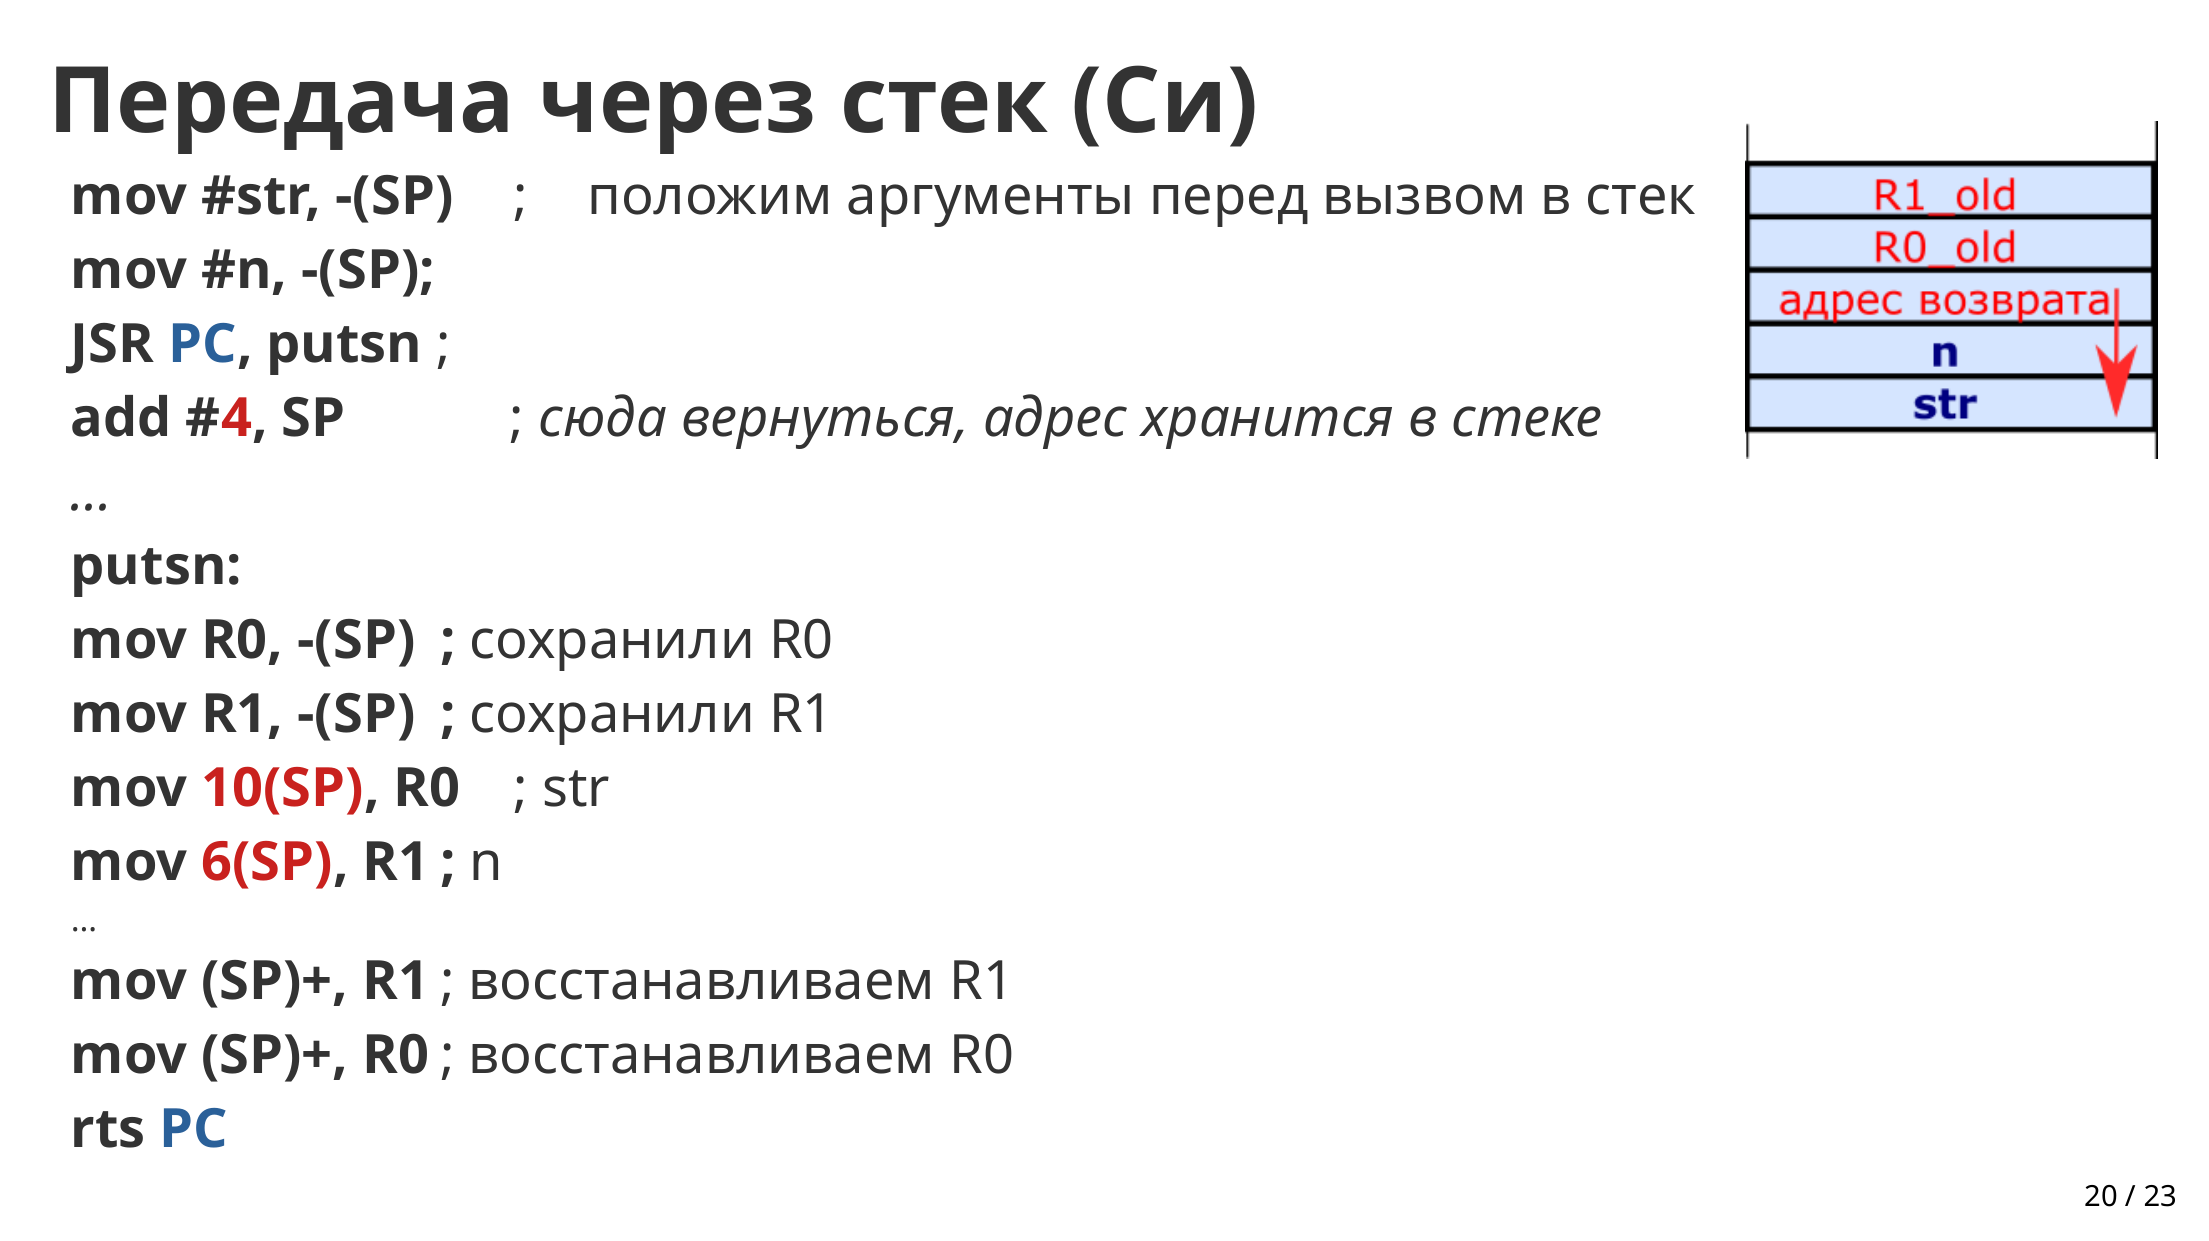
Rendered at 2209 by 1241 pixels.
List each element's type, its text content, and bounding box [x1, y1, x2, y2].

title Передача через стек (Си) [48, 34, 2174, 160]
picture [1745, 121, 2158, 459]
list mov #str, -(SP) ; положим аргументы перед вызвом в стек mov #n, -(SP); JSR PC, putsn ; add #4, SP ; сюда вернуться, адрес хранится в стеке ... putsn: mov R0, -(SP) ; сохранили R0 mov R1, -(SP) ; сохранили R1 mov 10(SP), R0 ; str mov 6(SP), R1 ; n … mov (SP)+, R1 ; восстанавливаем R1 mov (SP)+, R0 ; восстанавливаем R0 rts PC [0, 156, 1869, 1177]
